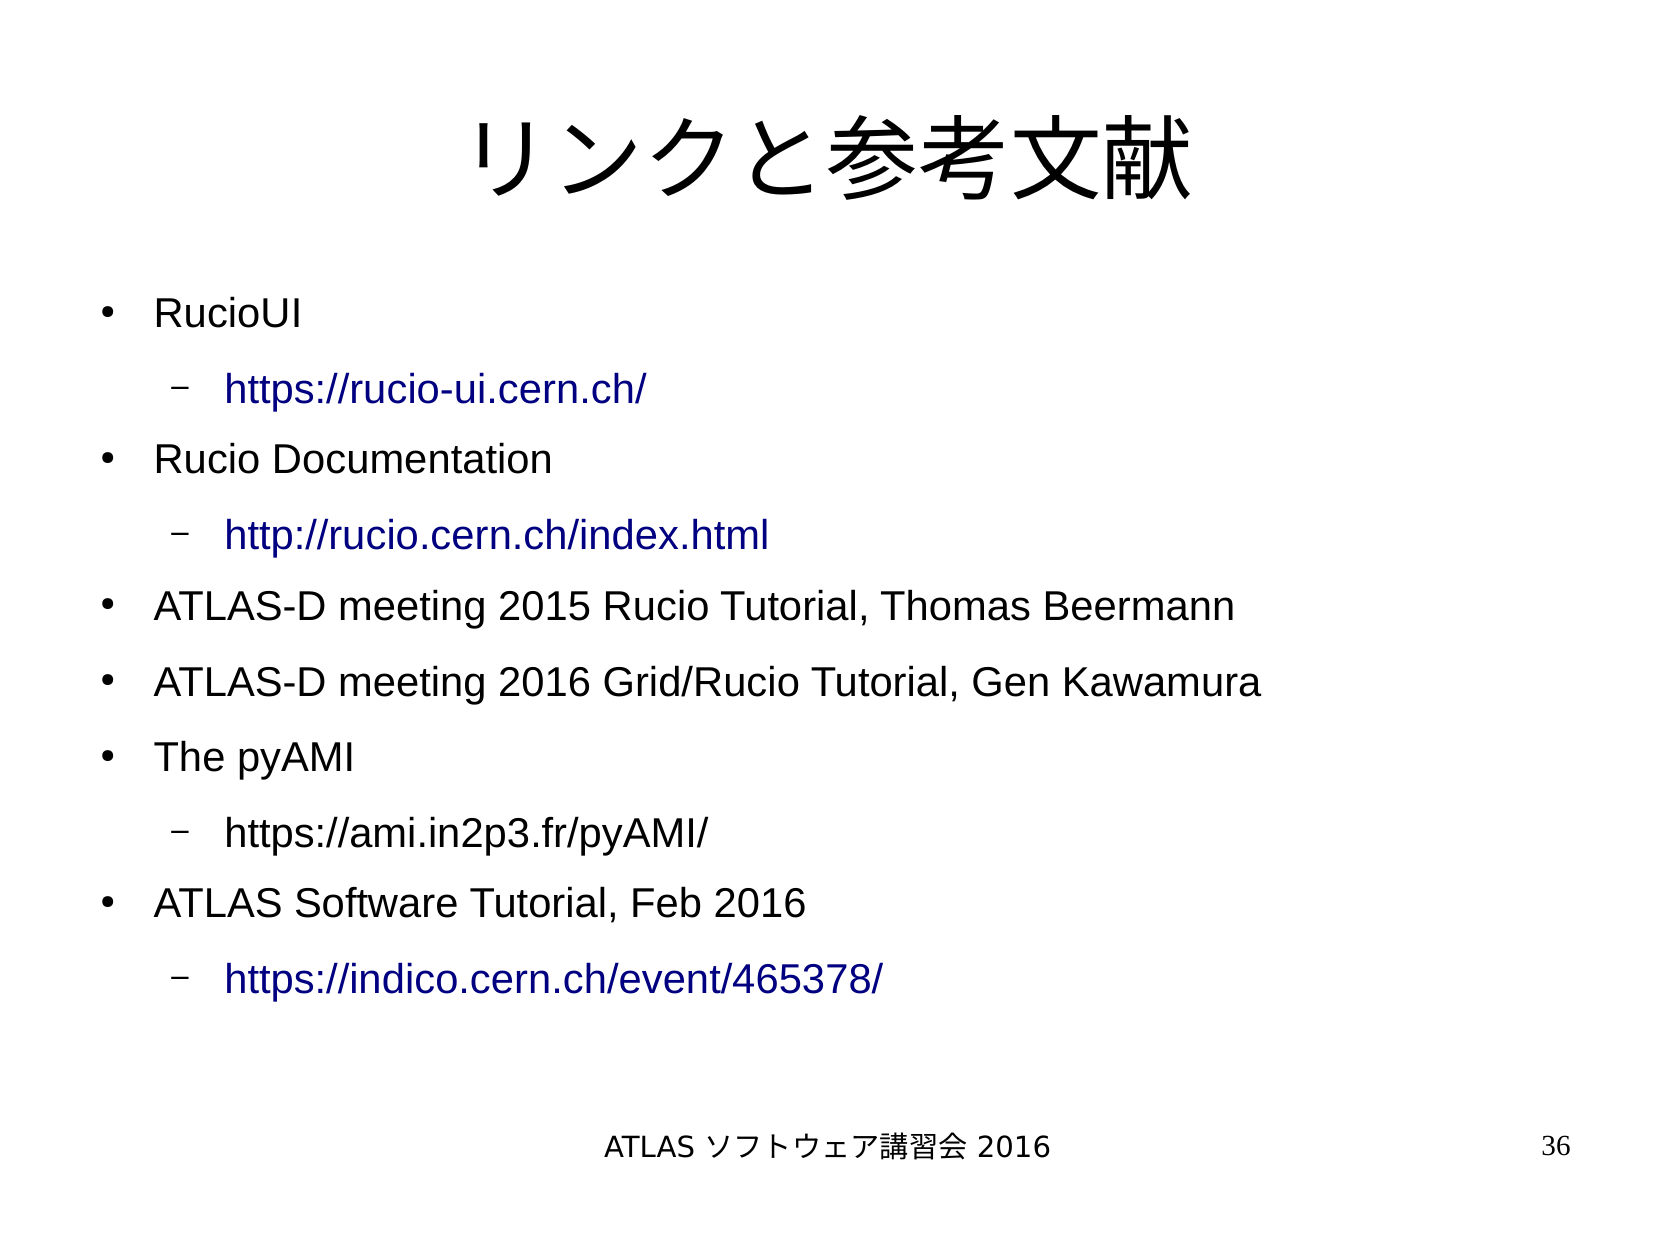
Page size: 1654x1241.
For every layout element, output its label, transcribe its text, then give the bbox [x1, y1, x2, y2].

list RucioUI https://rucio-ui.cern.ch/ Rucio Documentation http://rucio.cern.ch/index.html ATLAS-D meeting 2015 Rucio Tutorial, Thomas Beermann ATLAS-D meeting 2016 Grid/Rucio Tutorial, Gen Kawamura The pyAMI https://ami.in2p3.fr/pyAMI/ ATLAS Software Tutorial, Feb 2016 https://indico.cern.ch/event/465378/ [82, 290, 1571, 1141]
title リンクと参考文献 [82, 49, 1571, 257]
